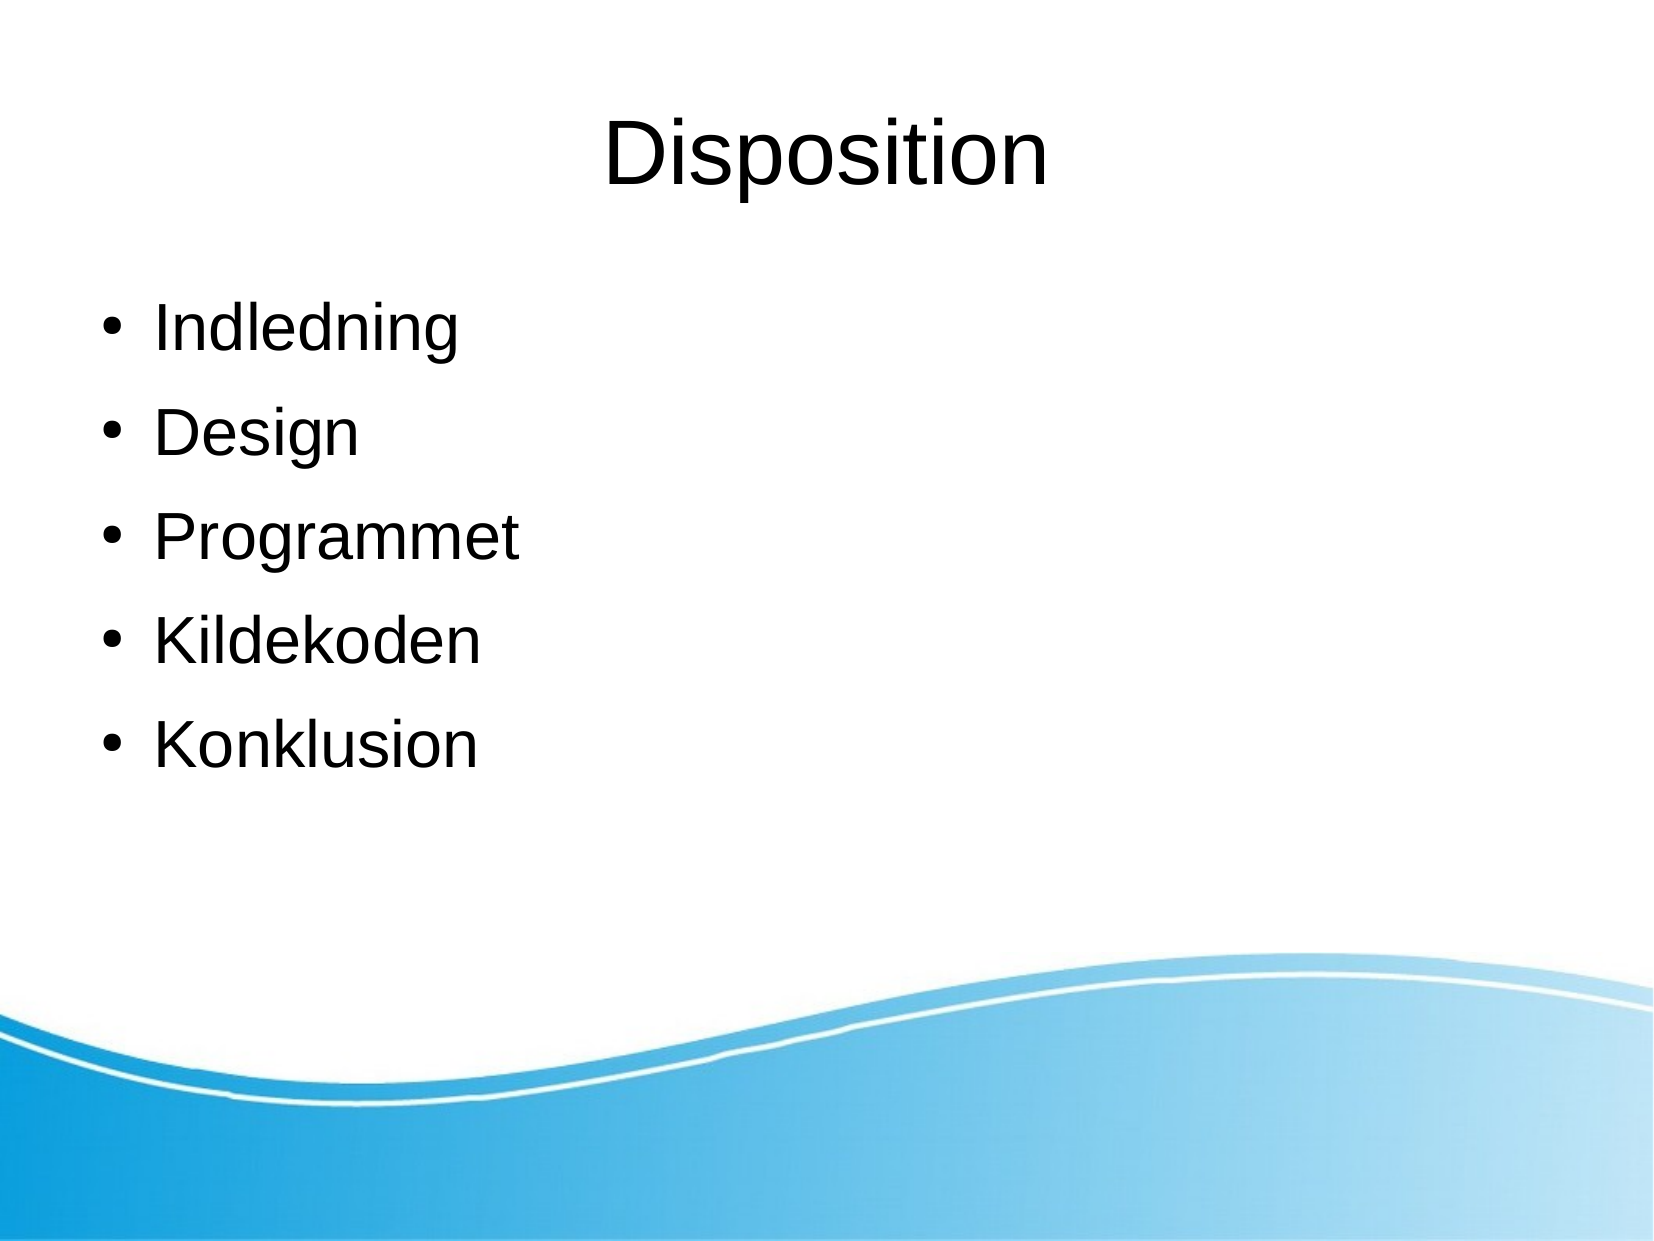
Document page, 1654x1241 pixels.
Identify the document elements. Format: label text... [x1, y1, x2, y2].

list Indledning Design Programmet Kildekoden Konklusion [82, 290, 1571, 1010]
title Disposition [82, 49, 1571, 257]
picture [0, 952, 1654, 1241]
